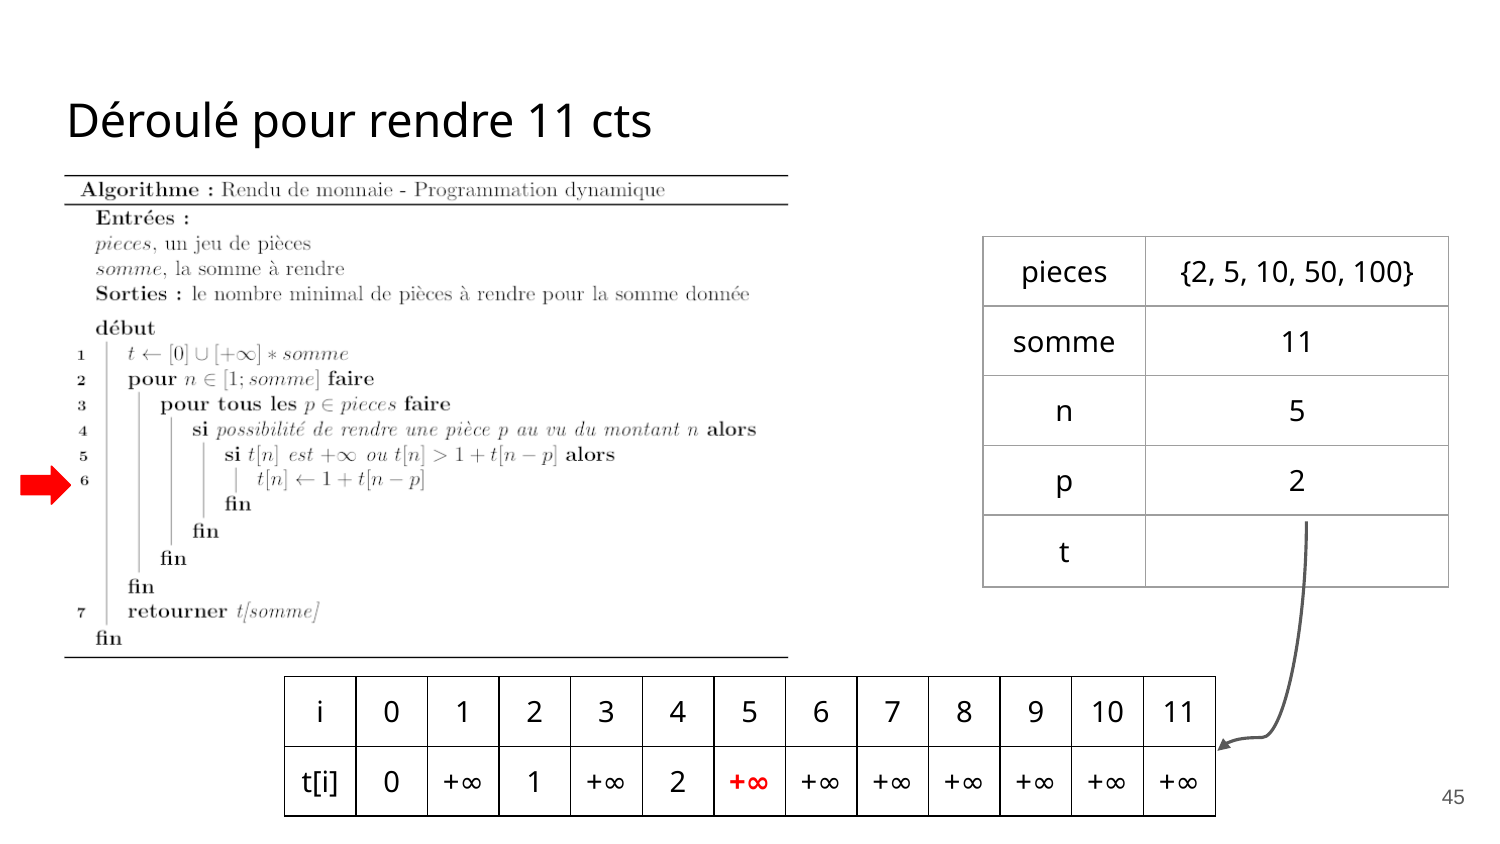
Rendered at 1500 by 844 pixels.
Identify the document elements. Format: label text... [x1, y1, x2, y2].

picture [63, 173, 789, 660]
table_cell t[i] [285, 747, 355, 815]
table_cell n [984, 376, 1145, 445]
table_cell +∞ [1072, 747, 1143, 815]
table_header {2, 5, 10, 50, 100} [1146, 237, 1448, 305]
text_box [21, 466, 71, 505]
table_cell somme [984, 307, 1145, 375]
table_header 2 [500, 677, 570, 746]
table_header 6 [786, 677, 856, 746]
table_cell 1 [500, 747, 570, 815]
slide_number <numéro> [1389, 764, 1480, 830]
table_cell [1146, 516, 1448, 586]
table_cell +∞ [786, 747, 856, 815]
table_cell 0 [357, 747, 427, 815]
table_cell 2 [643, 747, 713, 815]
table_cell 11 [1146, 307, 1448, 375]
table_header pieces [984, 237, 1145, 305]
table_header 8 [929, 677, 999, 746]
table_cell 5 [1146, 376, 1448, 445]
table_cell +∞ [1144, 747, 1215, 815]
table_header 5 [715, 677, 785, 746]
table_header i [285, 677, 355, 746]
table_cell +∞ [929, 747, 999, 815]
table_cell p [984, 446, 1145, 514]
table_header 0 [357, 677, 427, 746]
title Déroulé pour rendre 11 cts [51, 72, 1449, 167]
table_header 10 [1072, 677, 1143, 746]
table_header 4 [643, 677, 713, 746]
table_cell +∞ [1001, 747, 1071, 815]
table_cell 2 [1146, 446, 1448, 514]
table_cell t [984, 516, 1145, 586]
table_header 9 [1001, 677, 1071, 746]
table_header 3 [571, 677, 642, 746]
table_header 1 [428, 677, 498, 746]
table_cell +∞ [715, 747, 785, 815]
table_cell +∞ [428, 747, 498, 815]
table_cell +∞ [571, 747, 642, 815]
table_cell +∞ [858, 747, 928, 815]
table_header 11 [1144, 677, 1215, 746]
table_header 7 [858, 677, 928, 746]
